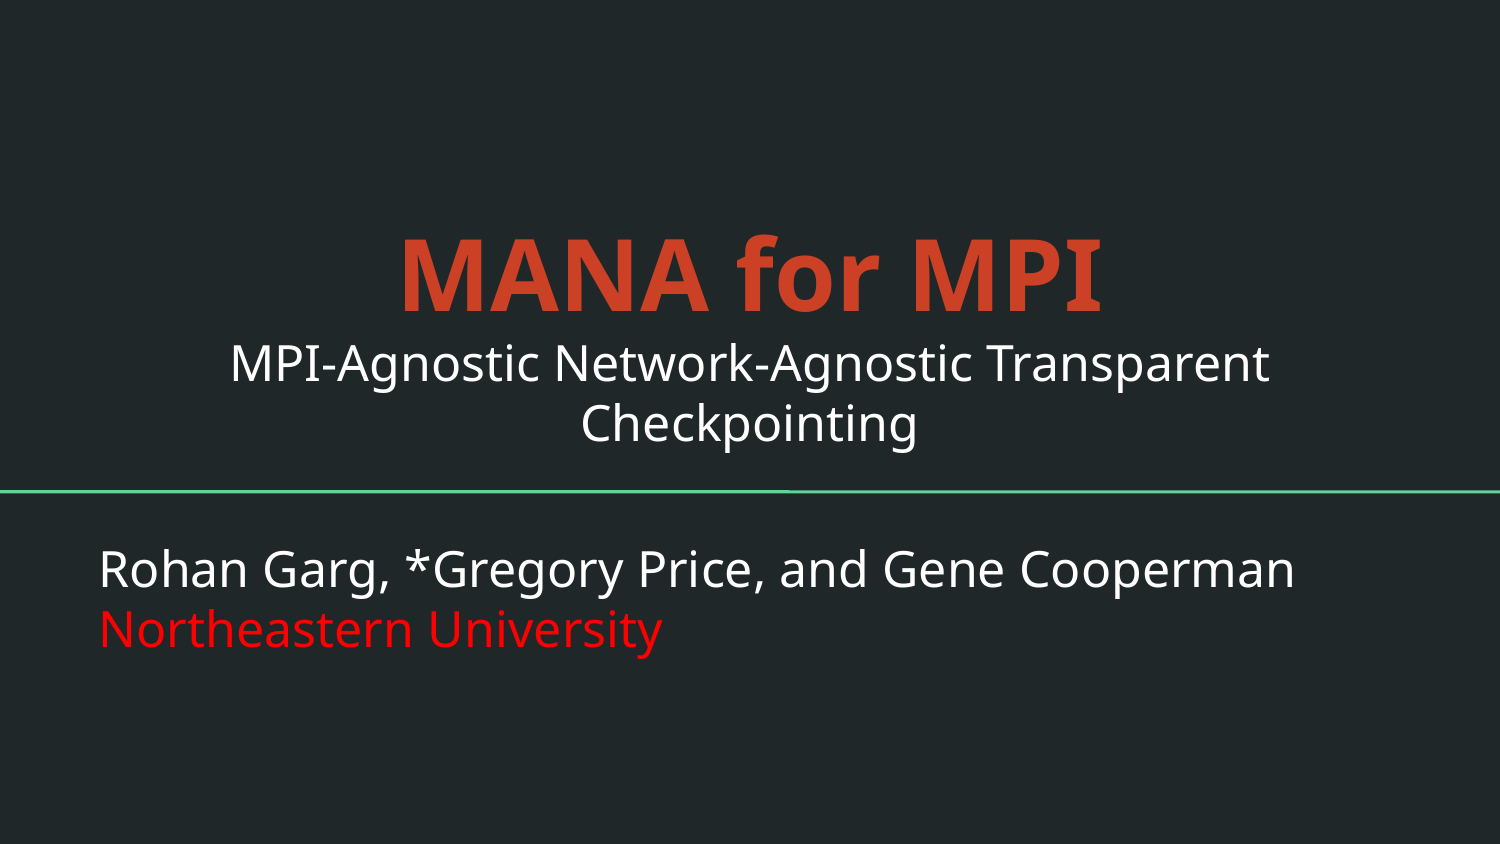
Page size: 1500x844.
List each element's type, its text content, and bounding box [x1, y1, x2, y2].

subtitle Rohan Garg, *Gregory Price, and Gene Cooperman Northeastern University [83, 522, 1417, 674]
title MANA for MPI MPI-Agnostic Network-Agnostic Transparent Checkpointing [83, 206, 1417, 467]
